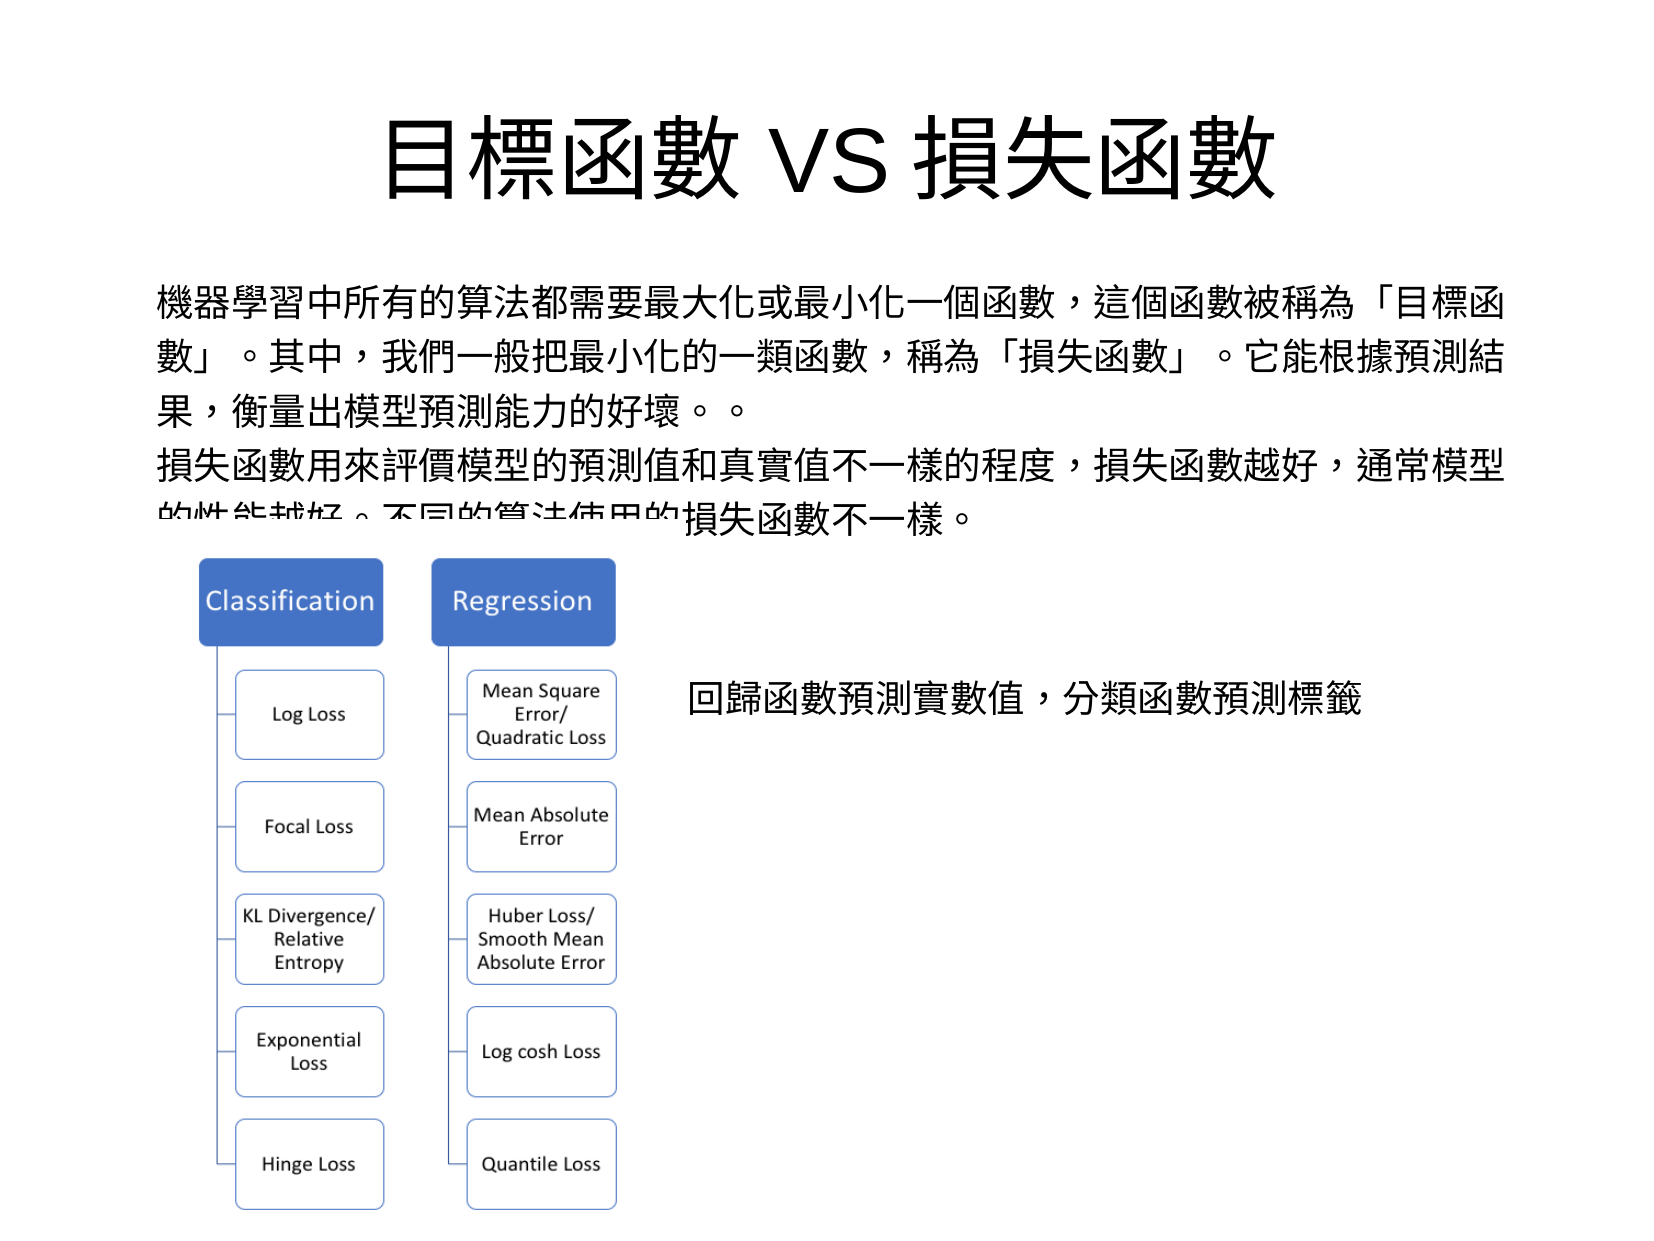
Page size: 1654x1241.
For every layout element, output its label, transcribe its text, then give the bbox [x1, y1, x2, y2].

text_box 回歸函數預測實數值，分類函數預測標籤 [673, 661, 1378, 725]
text_box 機器學習中所有的算法都需要最大化或最小化一個函數，這個函數被稱為「目標函數」。其中，我們一般把最小化的一類函數，稱為「損失函數」。它能根據預測結果，衡量出模型預測能力的好壞。。 損失函數用來評價模型的預測值和真實值不一樣的程度，損失函數越好，通常模型的性能越好。不同的算法使用的損失函數不一樣。 [141, 265, 1548, 987]
picture [153, 519, 686, 1229]
title 目標函數VS損失函數 [82, 49, 1571, 257]
